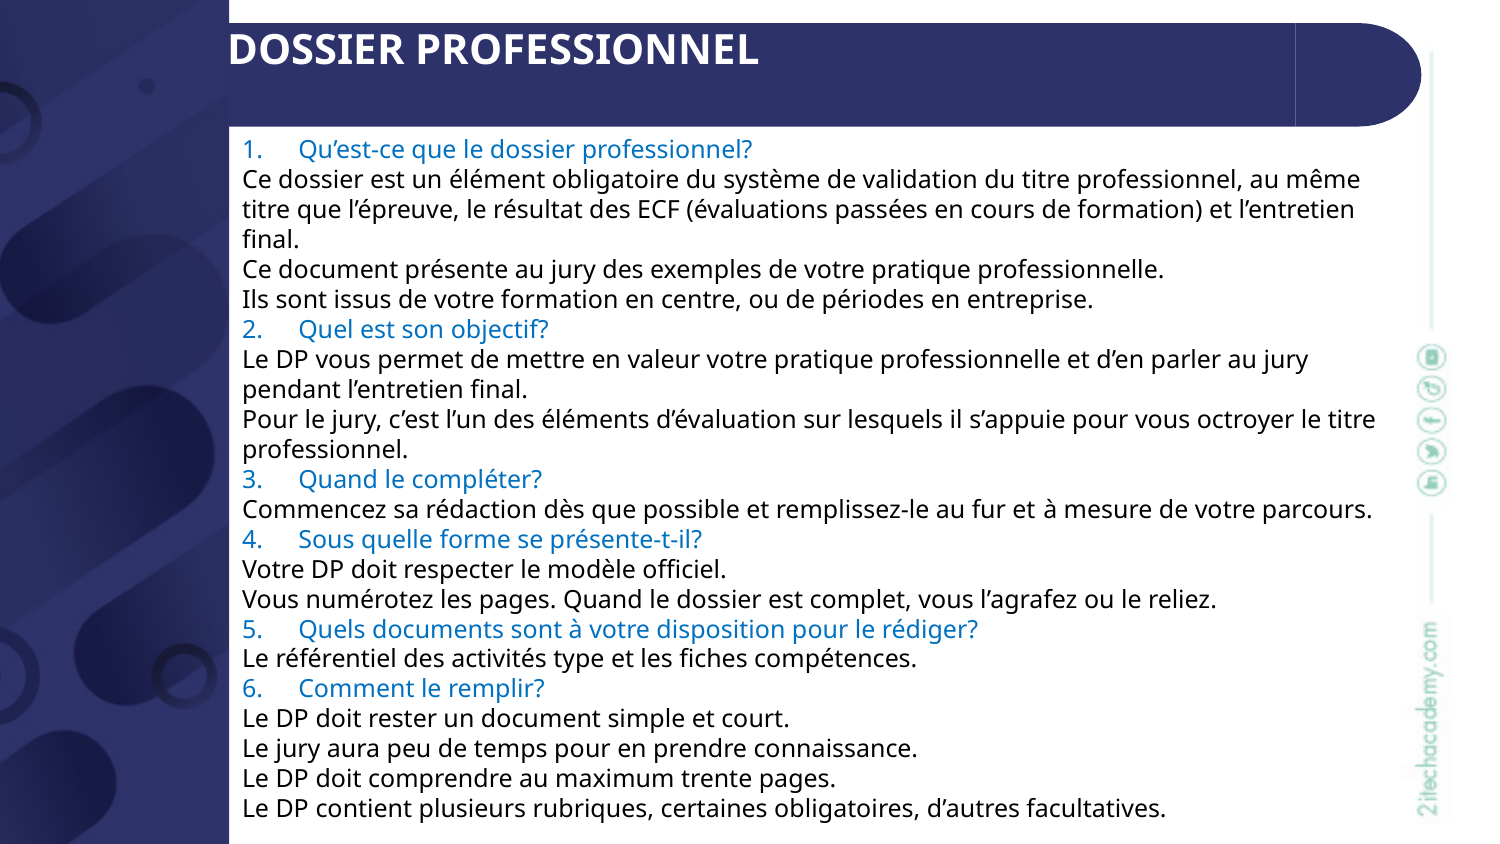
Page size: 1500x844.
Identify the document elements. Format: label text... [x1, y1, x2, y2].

text_box DOSSIER PROFESSIONNEL [227, 23, 1295, 126]
text_box Qu’est-ce que le dossier professionnel? Ce dossier est un élément obligatoire du système de validation du titre professionnel, au même titre que l’épreuve, le résultat des ECF (évaluations passées en cours de formation) et l’entretien final. Ce document présente au jury des exemples de votre pratique professionnelle. Ils sont issus de votre formation en centre, ou de périodes en entreprise. Quel est son objectif? Le DP vous permet de mettre en valeur votre pratique professionnelle et d’en parler au jury pendant l’entretien final. Pour le jury, c’est l’un des éléments d’évaluation sur lesquels il s’appuie pour vous octroyer le titre professionnel. Quand le compléter? Commencez sa rédaction dès que possible et remplissez-le au fur et à mesure de votre parcours. Sous quelle forme se présente-t-il? Votre DP doit respecter le modèle officiel. Vous numérotez les pages. Quand le dossier est complet, vous l’agrafez ou le reliez. Quels documents sont à votre disposition pour le rédiger? Le référentiel des activités type et les fiches compétences. Comment le remplir? Le DP doit rester un document simple et court. Le jury aura peu de temps pour en prendre connaissance. Le DP doit comprendre au maximum trente pages. Le DP contient plusieurs rubriques, certaines obligatoires, d’autres facultatives. [227, 126, 1422, 831]
text_box [1295, 23, 1422, 126]
picture [0, 0, 1500, 844]
